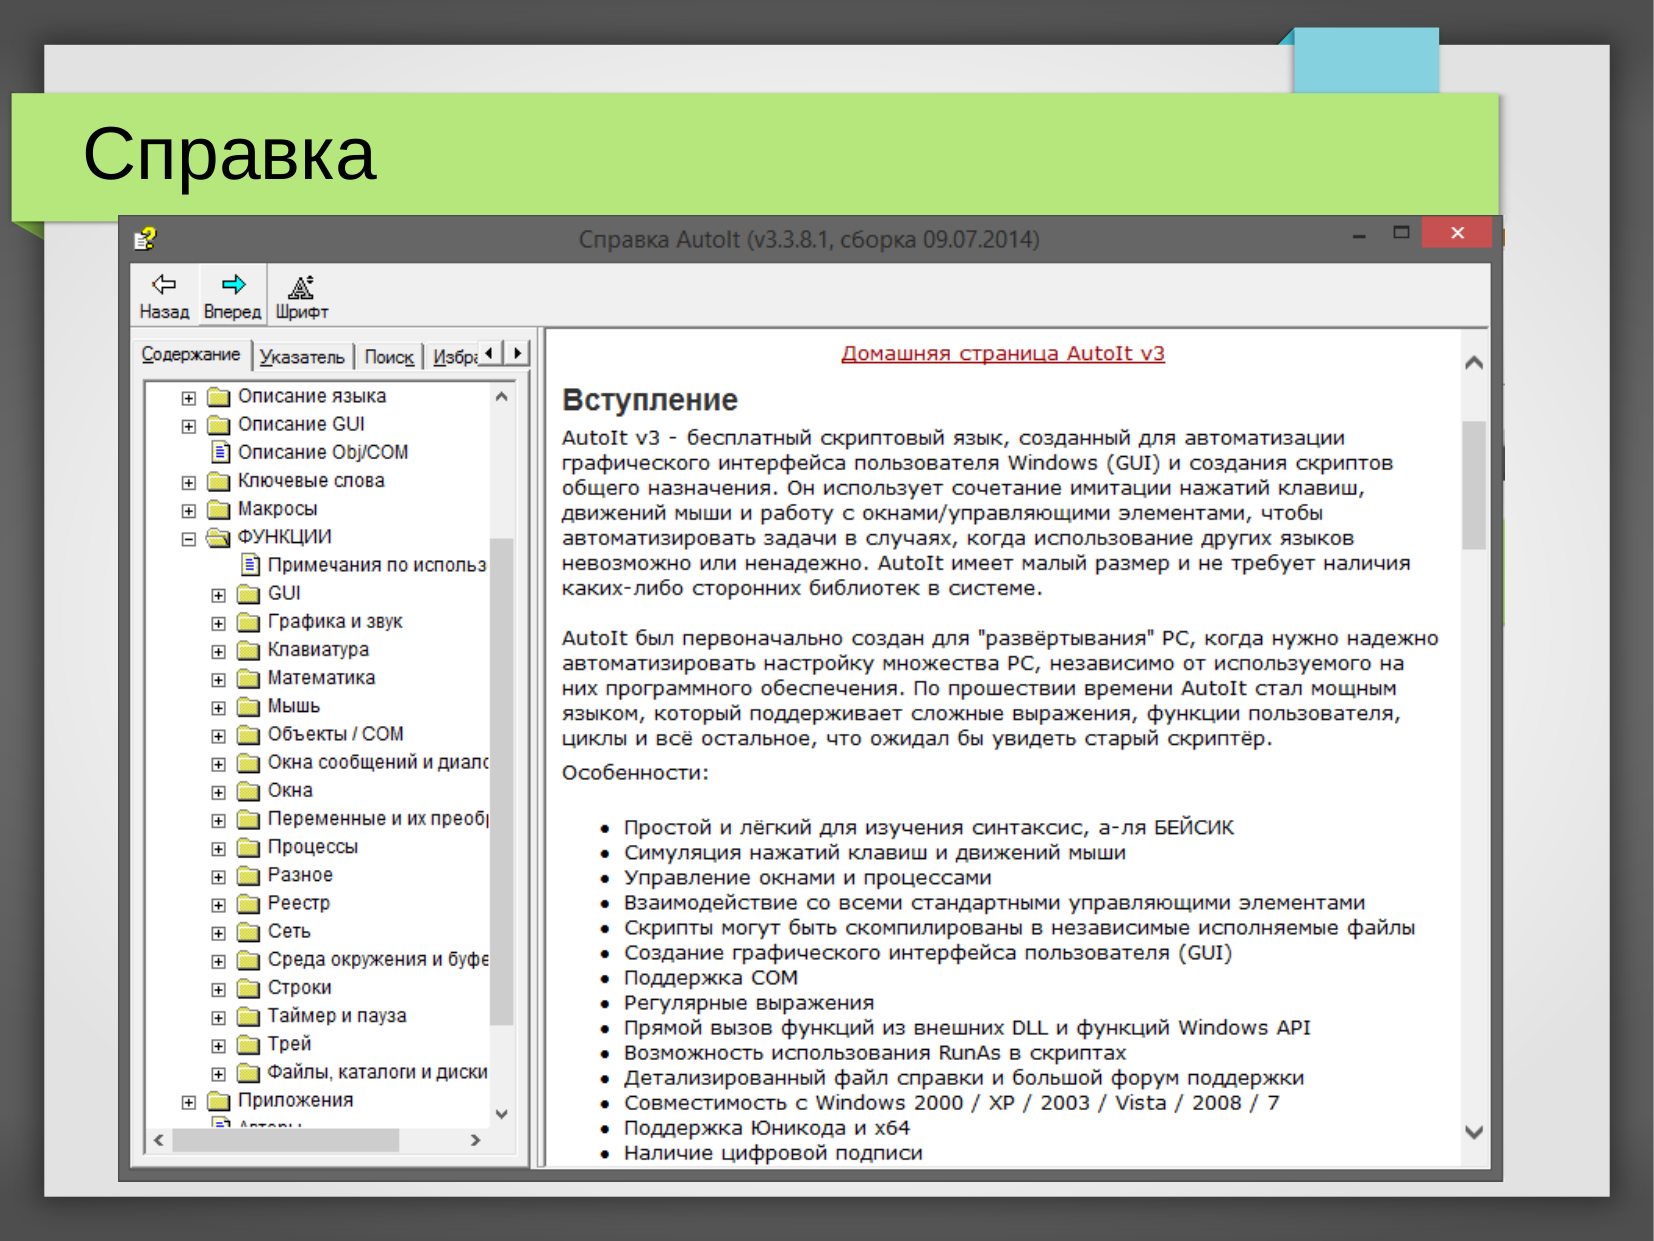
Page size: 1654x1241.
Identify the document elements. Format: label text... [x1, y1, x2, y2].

title Справка [82, 94, 1264, 213]
picture [0, 0, 1654, 1241]
